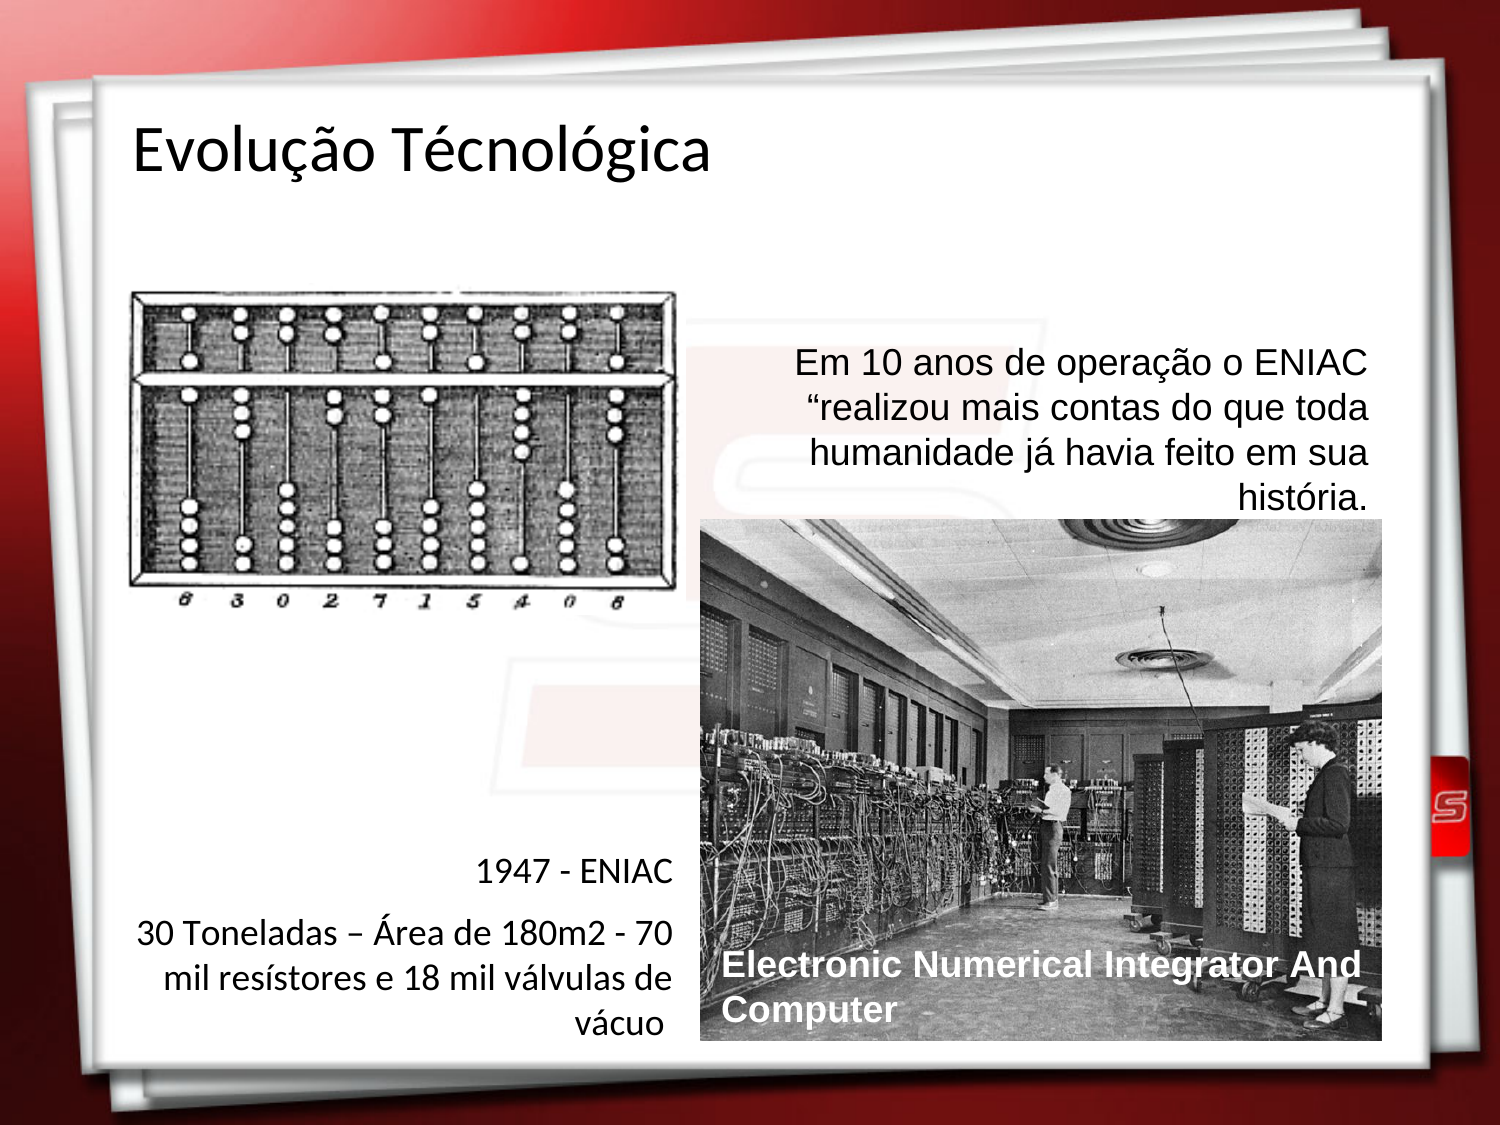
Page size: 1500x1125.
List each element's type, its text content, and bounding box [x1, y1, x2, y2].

title Evolução Técnológica [118, 33, 1394, 257]
text_box Em 10 anos de operação o ENIAC “realizou mais contas do que toda humanidade já havia feito em sua história. [779, 330, 1406, 526]
subtitle 1947 - ENIAC 30 Toneladas – Área de 180m2 - 70 mil resístores e 18 mil válvulas de vácuo [106, 838, 674, 1052]
text_box Electronic Numerical Integrator And Computer [706, 933, 1378, 1038]
picture [0, 0, 1500, 1125]
